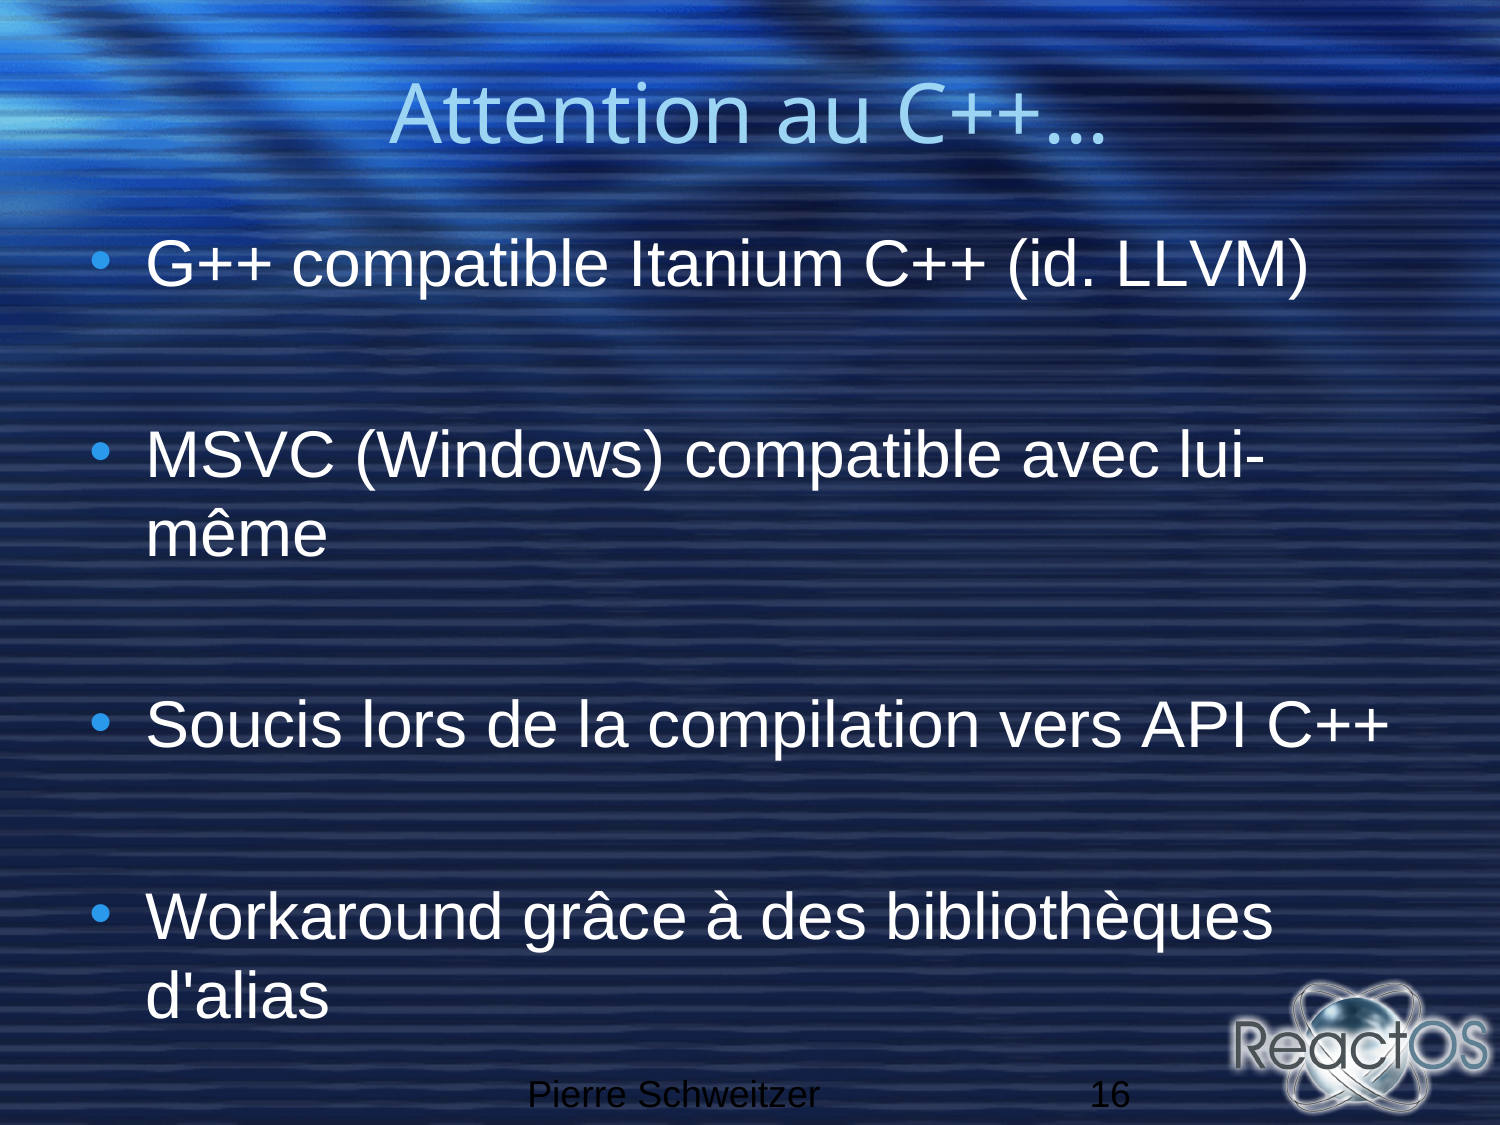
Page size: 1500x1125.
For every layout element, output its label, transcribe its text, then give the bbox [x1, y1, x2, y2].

title Attention au C++... [75, 45, 1426, 176]
picture [0, 0, 1500, 1125]
list G++ compatible Itanium C++ (id. LLVM) MSVC (Windows) compatible avec lui-même Soucis lors de la compilation vers API C++ Workaround grâce à des bibliothèques d'alias [75, 212, 1426, 1048]
